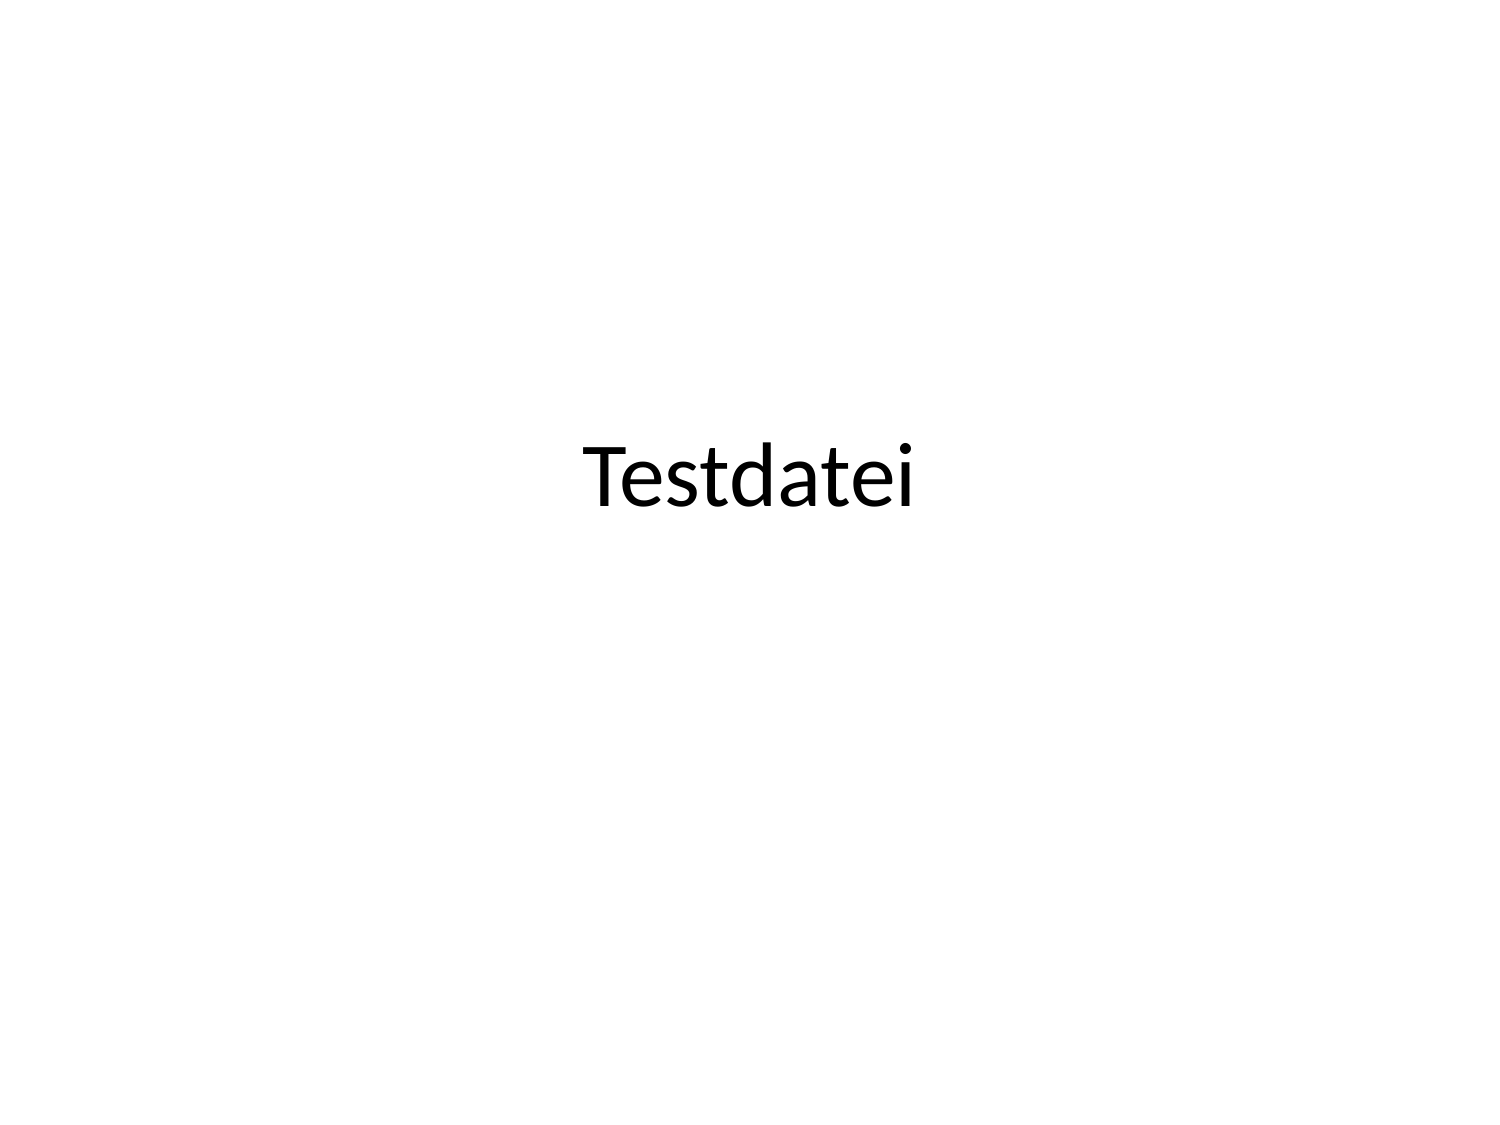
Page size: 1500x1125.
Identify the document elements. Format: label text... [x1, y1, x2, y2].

title Testdatei [112, 349, 1388, 591]
